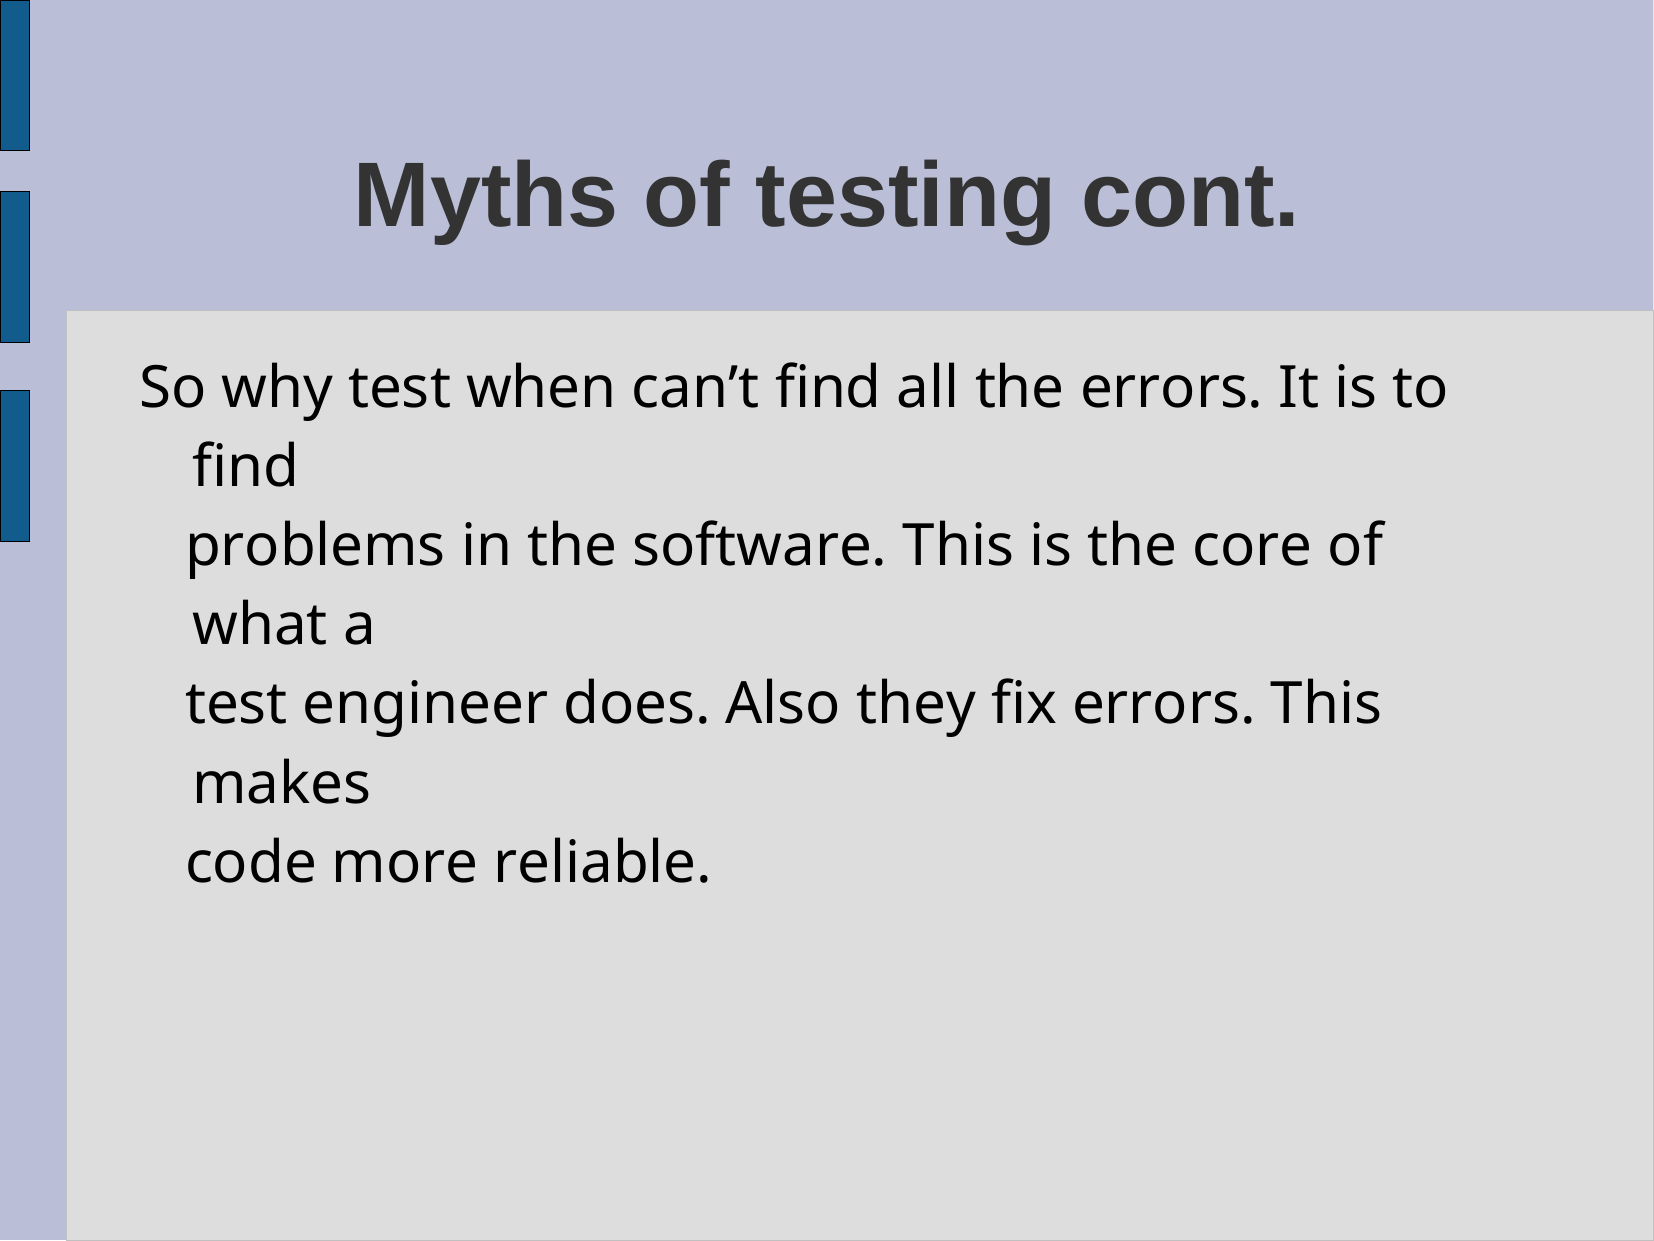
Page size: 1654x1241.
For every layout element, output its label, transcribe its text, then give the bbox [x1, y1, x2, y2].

list So why test when can’t find all the errors. It is to find problems in the software. This is the core of what a test engineer does. Also they fix errors. This makes code more reliable. [121, 344, 1534, 1127]
title Myths of testing cont. [121, 91, 1534, 299]
